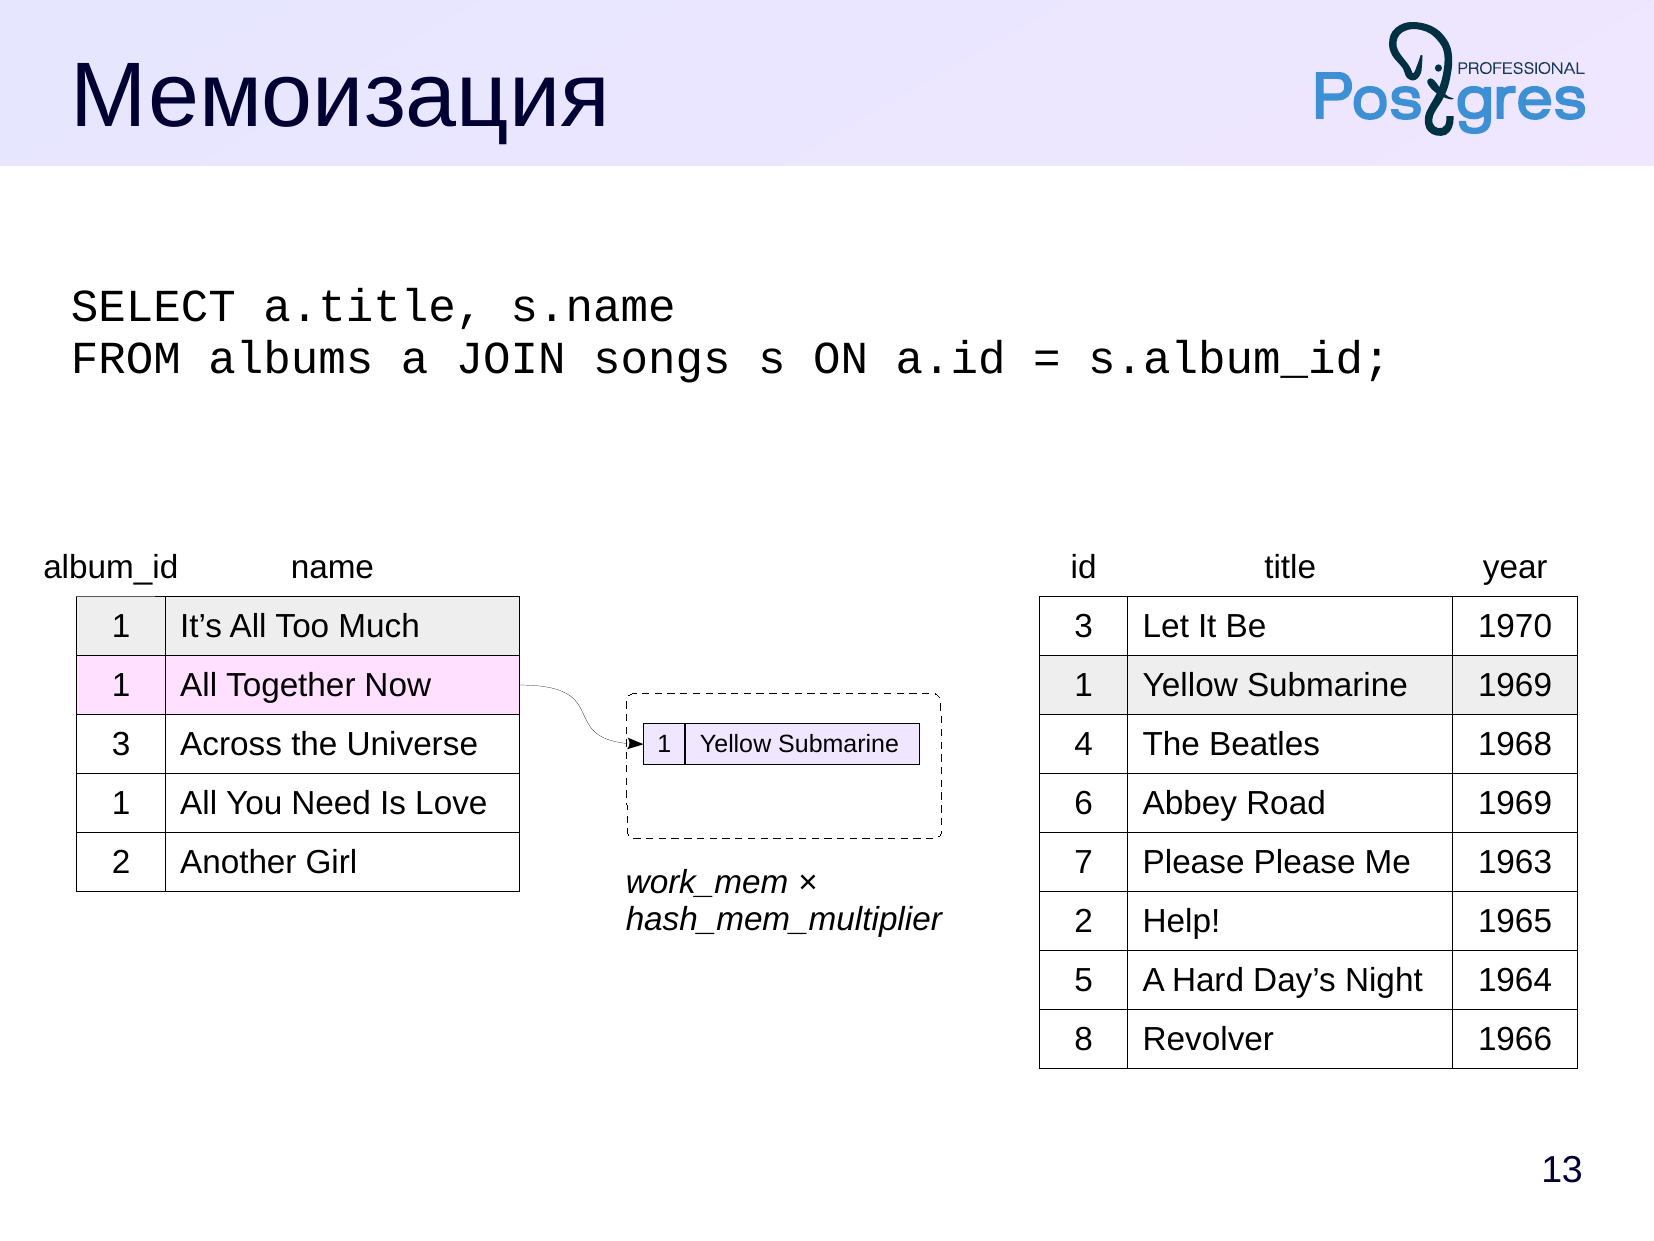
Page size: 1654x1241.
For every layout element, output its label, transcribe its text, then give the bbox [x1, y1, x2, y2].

text_box 1963 [1452, 832, 1578, 892]
text_box A Hard Day’s Night [1127, 950, 1452, 1010]
text_box 2 [76, 832, 165, 892]
text_box Yellow Submarine [1127, 656, 1452, 714]
text_box 1 [76, 596, 165, 655]
text_box 5 [1039, 950, 1127, 1010]
text_box The Beatles [1127, 714, 1452, 774]
text_box 1 [76, 655, 165, 714]
text_box id [1039, 537, 1128, 596]
text_box Another Girl [165, 832, 520, 892]
text_box name [156, 537, 510, 596]
text_box 1 [1039, 656, 1127, 714]
text_box All Together Now [165, 655, 520, 714]
text_box 1 [643, 723, 685, 765]
text_box Yellow Submarine [685, 723, 920, 765]
text_box All You Need Is Love [165, 773, 520, 832]
text_box 1970 [1452, 596, 1578, 656]
text_box 3 [1039, 596, 1127, 656]
text_box 1968 [1452, 714, 1578, 774]
text_box Please Please Me [1127, 832, 1452, 892]
text_box [626, 693, 942, 839]
text_box 1969 [1452, 774, 1578, 832]
text_box 1966 [1452, 1010, 1578, 1069]
text_box Across the Universe [165, 714, 520, 773]
text_box year [1452, 537, 1578, 596]
text_box 4 [1039, 714, 1127, 774]
text_box 8 [1039, 1010, 1127, 1069]
text_box album_id [66, 537, 156, 597]
text_box 1969 [1452, 656, 1578, 714]
text_box It’s All Too Much [165, 596, 520, 655]
text_box 7 [1039, 832, 1127, 892]
text_box 6 [1039, 774, 1127, 832]
list SELECT a.title, s.name FROM albums a JOIN songs s ON a.id = s.album_id; [70, 283, 1583, 1141]
text_box Let It Be [1127, 596, 1452, 656]
title Мемоизация [70, 43, 1261, 151]
text_box title [1128, 537, 1452, 596]
text_box Revolver [1127, 1010, 1452, 1069]
text_box 3 [76, 714, 165, 773]
text_box work_mem × hash_mem_multiplier [611, 856, 992, 946]
text_box Abbey Road [1127, 774, 1452, 832]
text_box 1964 [1452, 950, 1578, 1010]
text_box Help! [1127, 892, 1452, 950]
text_box 2 [1039, 892, 1127, 950]
text_box 1965 [1452, 892, 1578, 950]
text_box 1 [76, 773, 165, 832]
